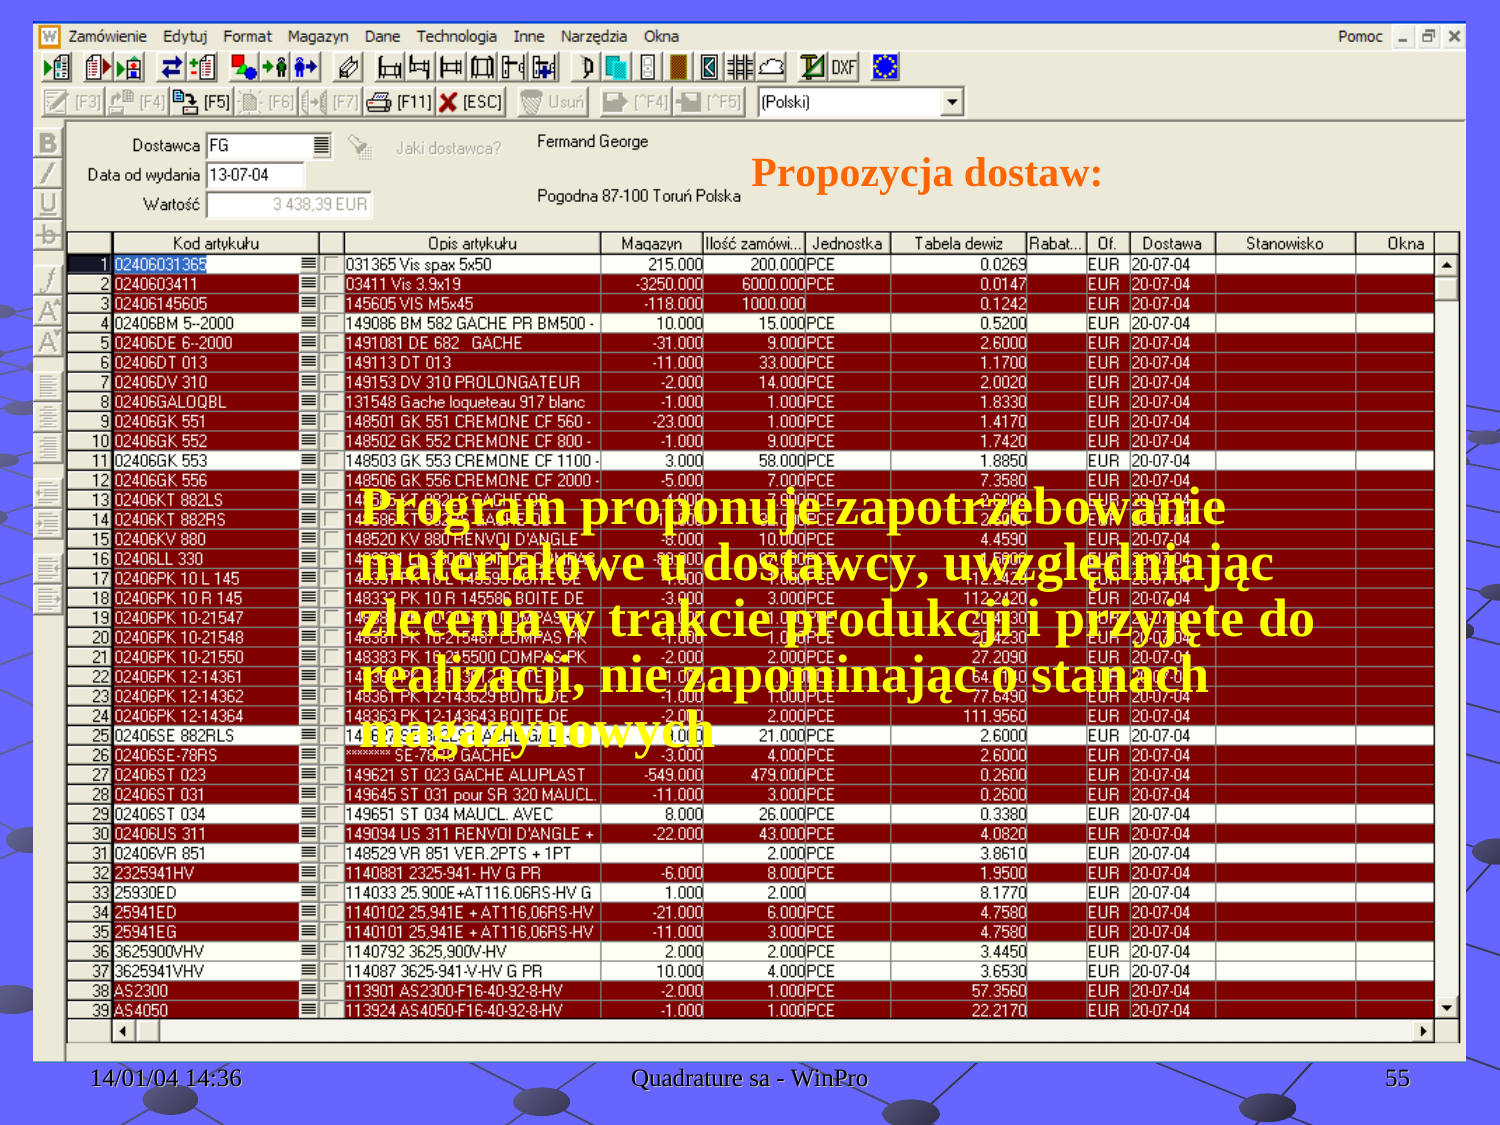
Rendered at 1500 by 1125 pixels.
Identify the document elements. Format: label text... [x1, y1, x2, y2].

text_box Program proponuje zapotrzebowanie materiałowe u dostawcy, uwzględniając zlecenia w trakcie produkcji i przyjęte do realizacji, nie zapominając o stanach magazynowych [359, 480, 1407, 760]
text_box Propozycja dostaw: [751, 152, 1335, 196]
picture [33, 21, 1466, 1063]
